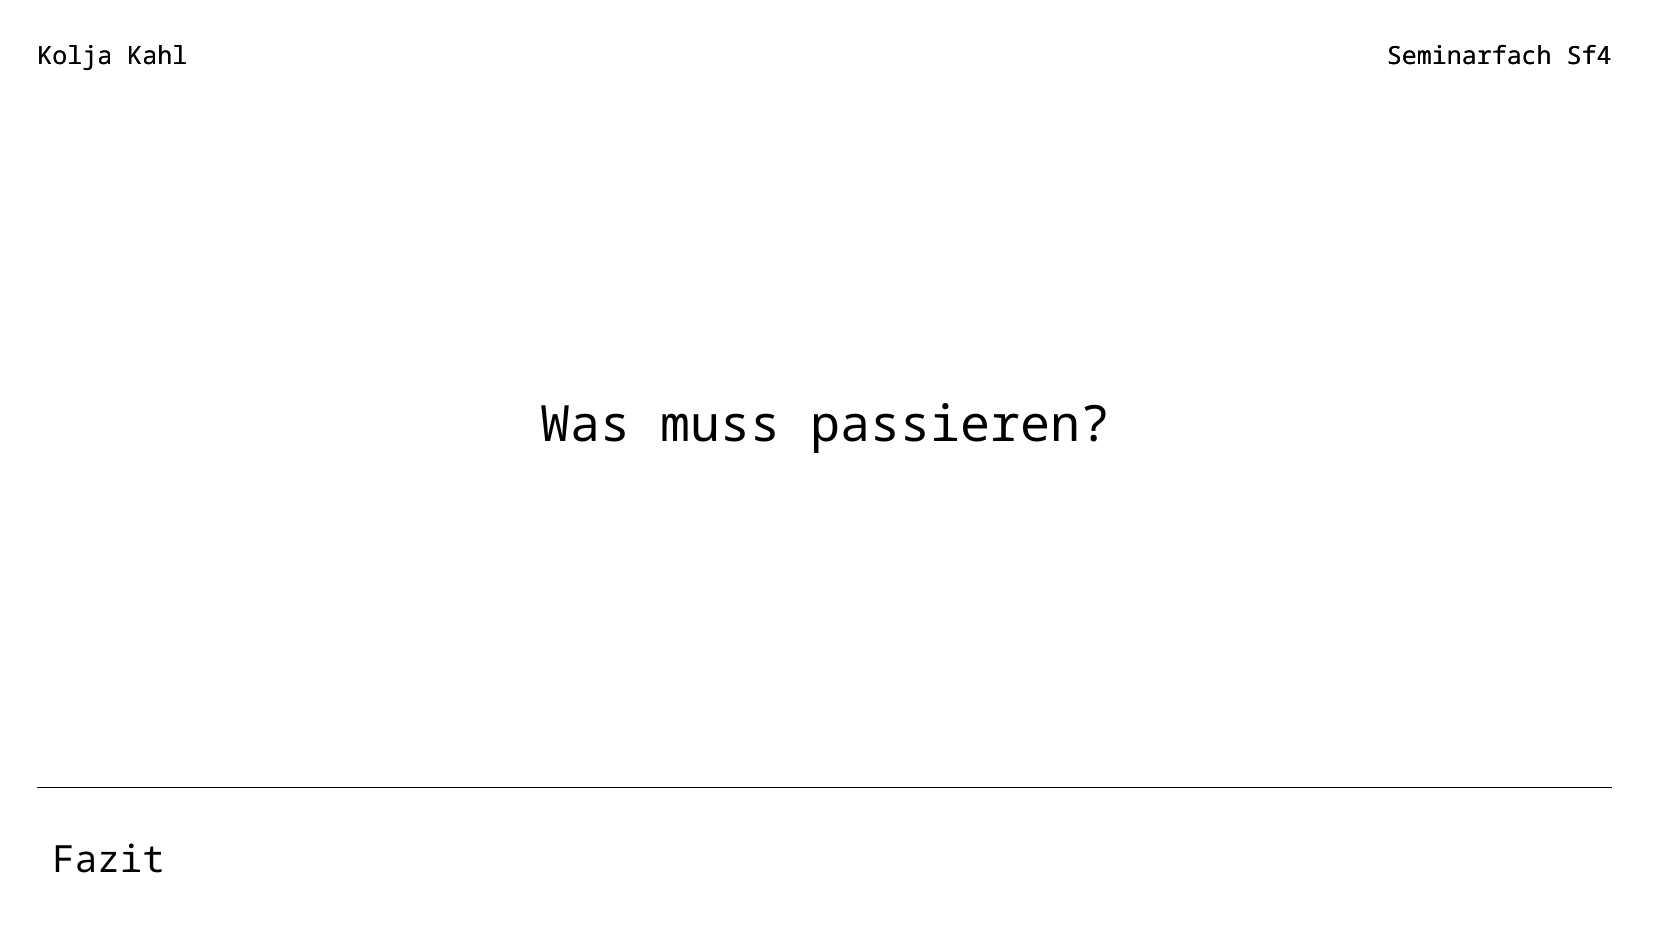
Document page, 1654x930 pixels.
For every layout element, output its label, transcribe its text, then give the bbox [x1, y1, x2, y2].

text_box Fazit [37, 825, 901, 930]
title Seminarfach Sf4 [1312, 37, 1612, 76]
text_box Was muss passieren? [37, 131, 1613, 713]
title Kolja Kahl [37, 37, 225, 76]
